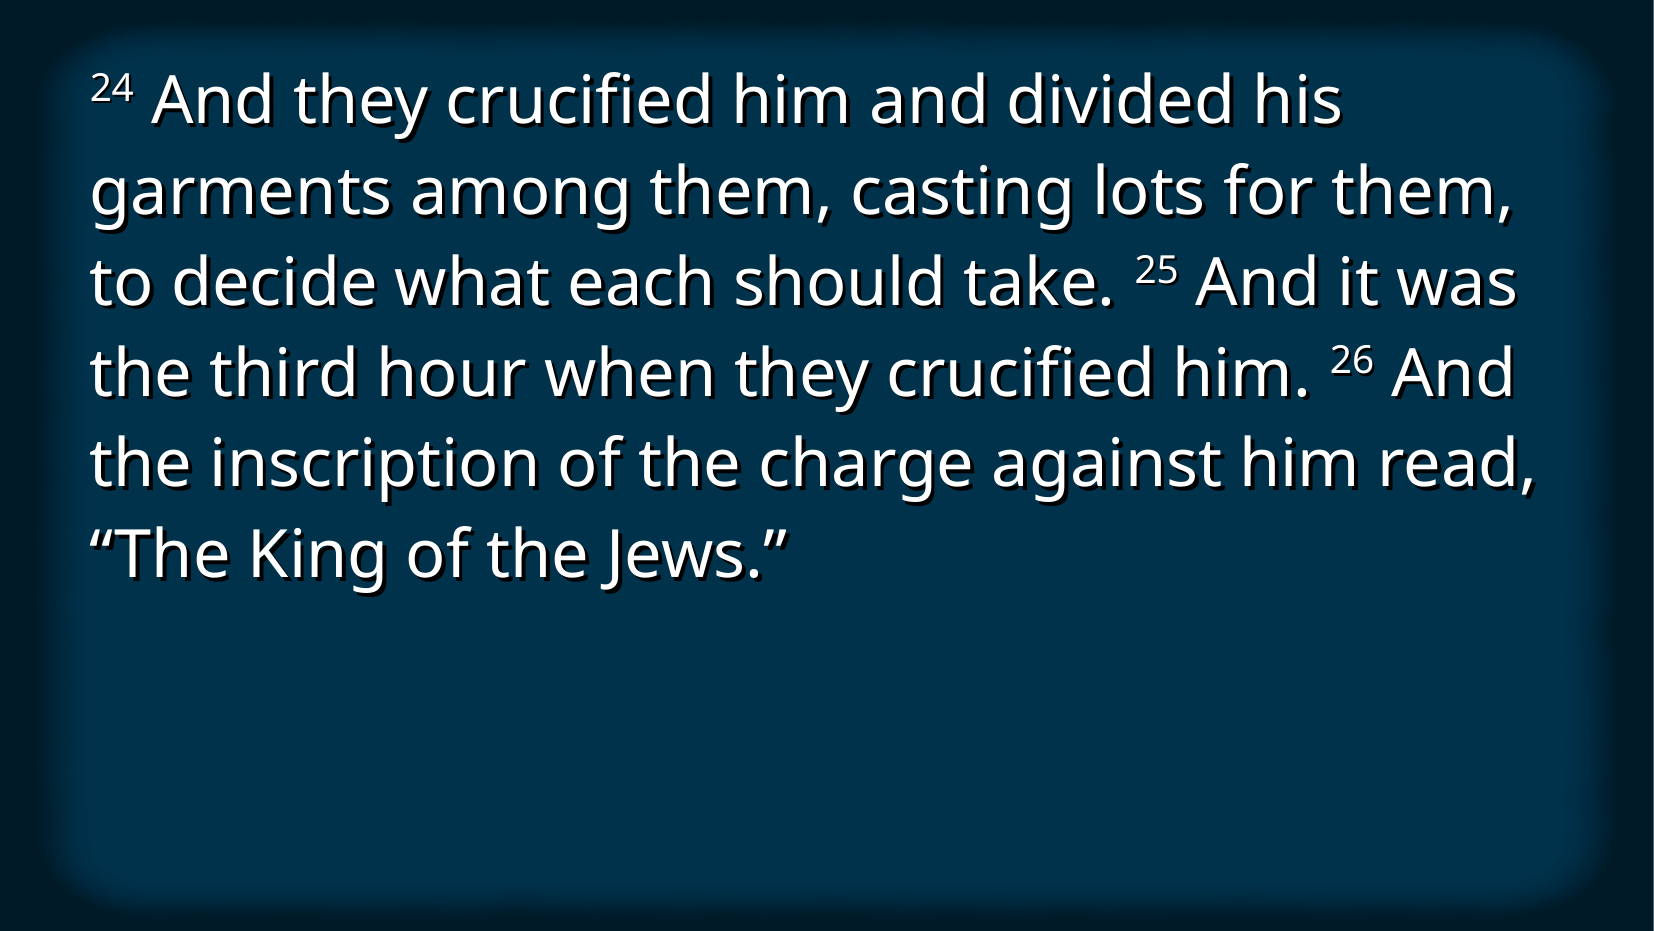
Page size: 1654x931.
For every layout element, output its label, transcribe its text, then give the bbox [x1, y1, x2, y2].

picture [0, 0, 1654, 931]
text_box 24 And they crucified him and divided his garments among them, casting lots for them, to decide what each should take. 25 And it was the third hour when they crucified him. 26 And the inscription of the charge against him read, “The King of the Jews.” [75, 45, 1591, 616]
